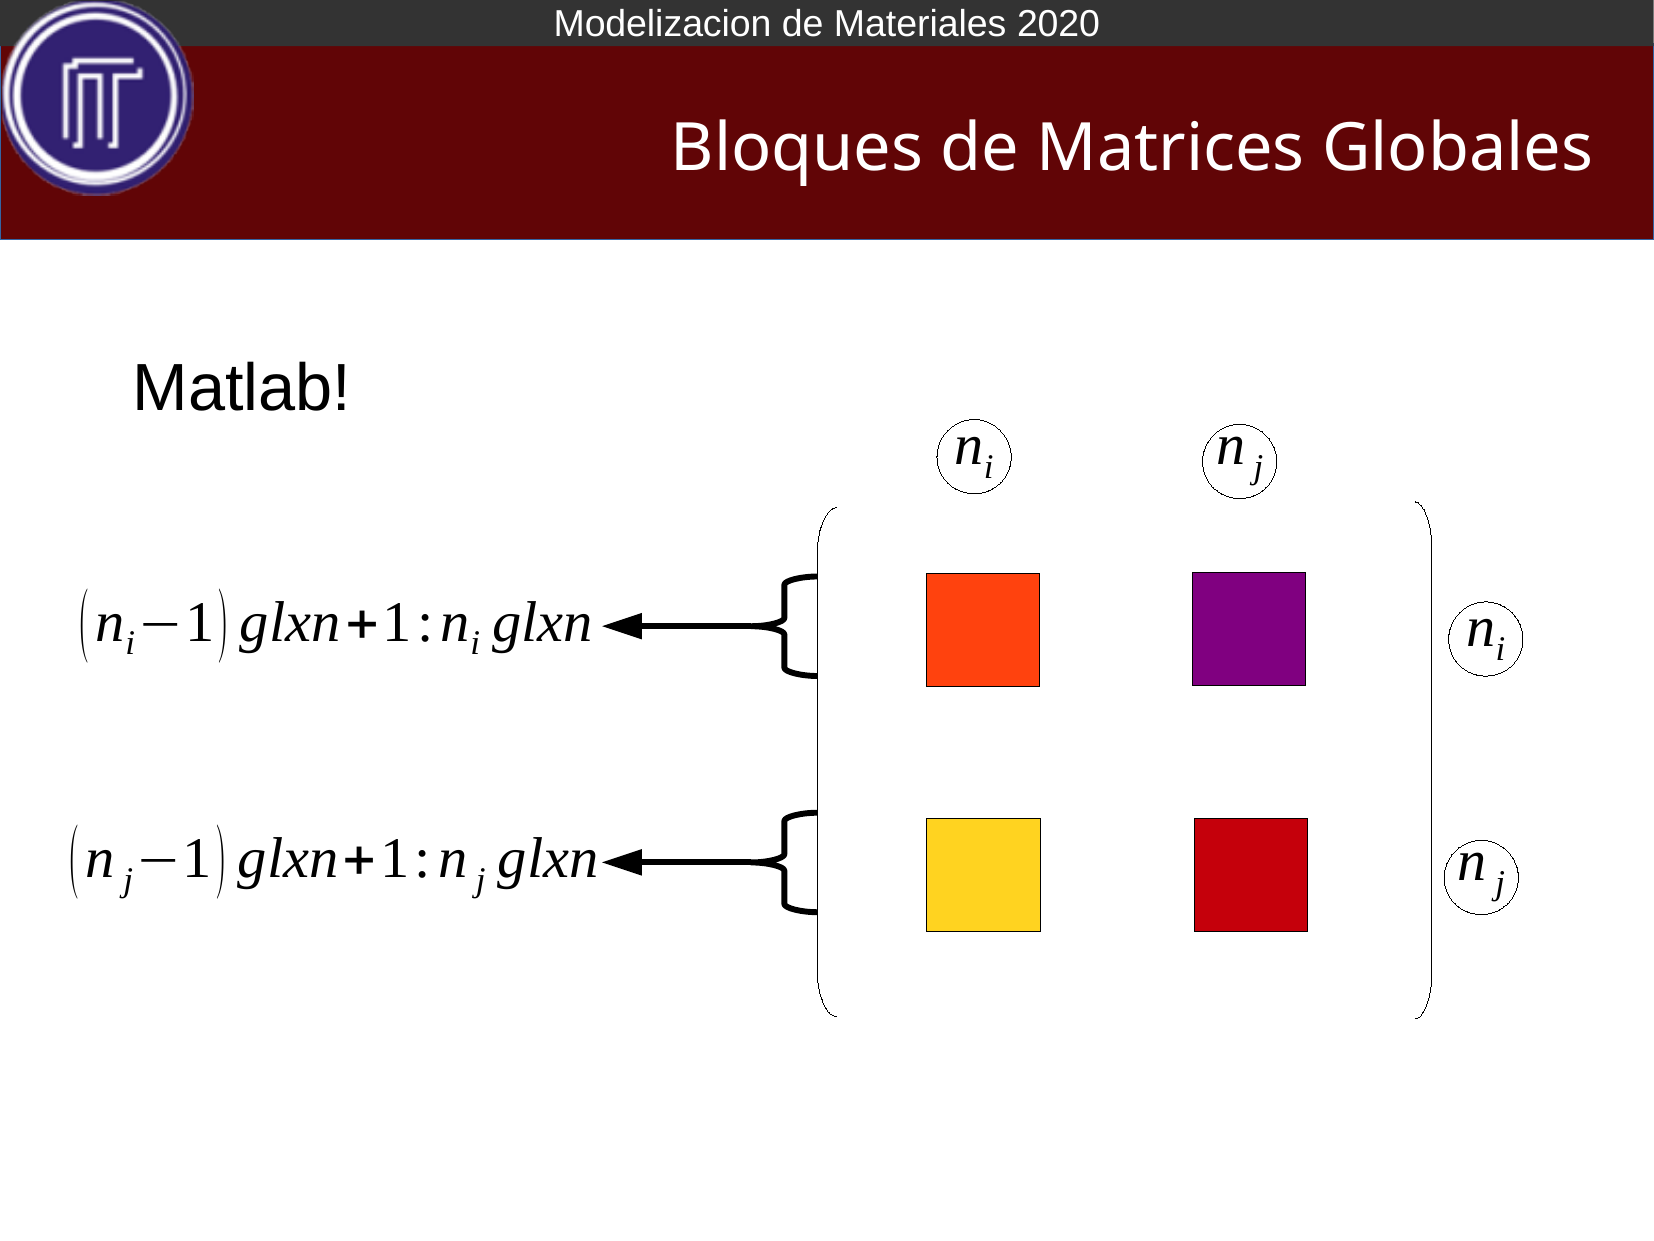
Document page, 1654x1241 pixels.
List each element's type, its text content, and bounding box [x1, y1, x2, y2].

text_box [926, 818, 1041, 932]
chart [946, 413, 1002, 487]
picture [0, 0, 194, 196]
chart [1208, 413, 1272, 487]
chart [62, 821, 606, 903]
text_box [926, 573, 1040, 687]
text_box Matlab! [118, 342, 367, 432]
text_box [1192, 572, 1306, 686]
chart [72, 585, 601, 667]
title Bloques de Matrices Globales [41, 70, 1654, 218]
chart [1450, 829, 1513, 903]
chart [1458, 595, 1514, 669]
text_box [1194, 818, 1308, 932]
